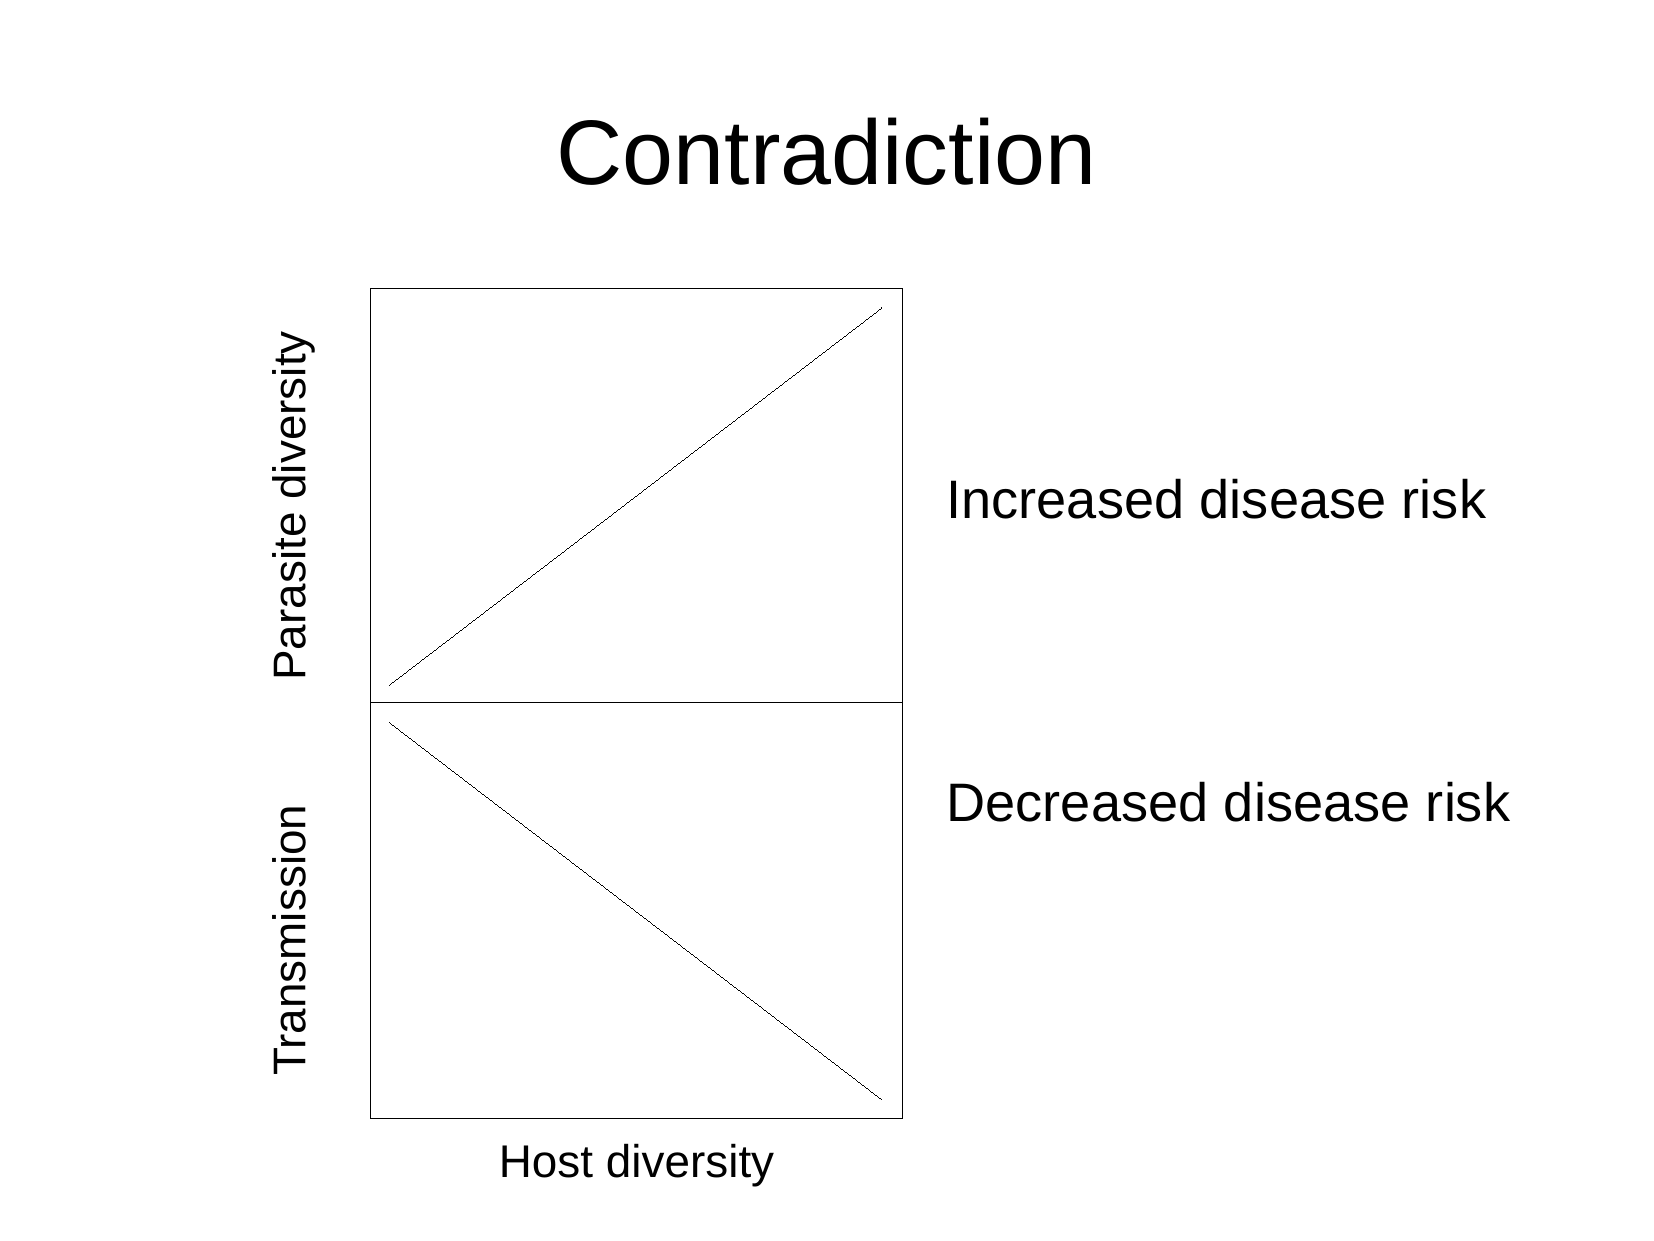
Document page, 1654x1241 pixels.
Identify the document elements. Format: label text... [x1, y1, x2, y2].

text_box Transmission [256, 738, 337, 1142]
title Contradiction [82, 49, 1571, 257]
text_box Host diversity [370, 1128, 903, 1210]
text_box Increased disease risk Decreased disease risk [931, 462, 1565, 956]
text_box Parasite diversity [256, 240, 337, 738]
text_box [370, 288, 903, 1119]
